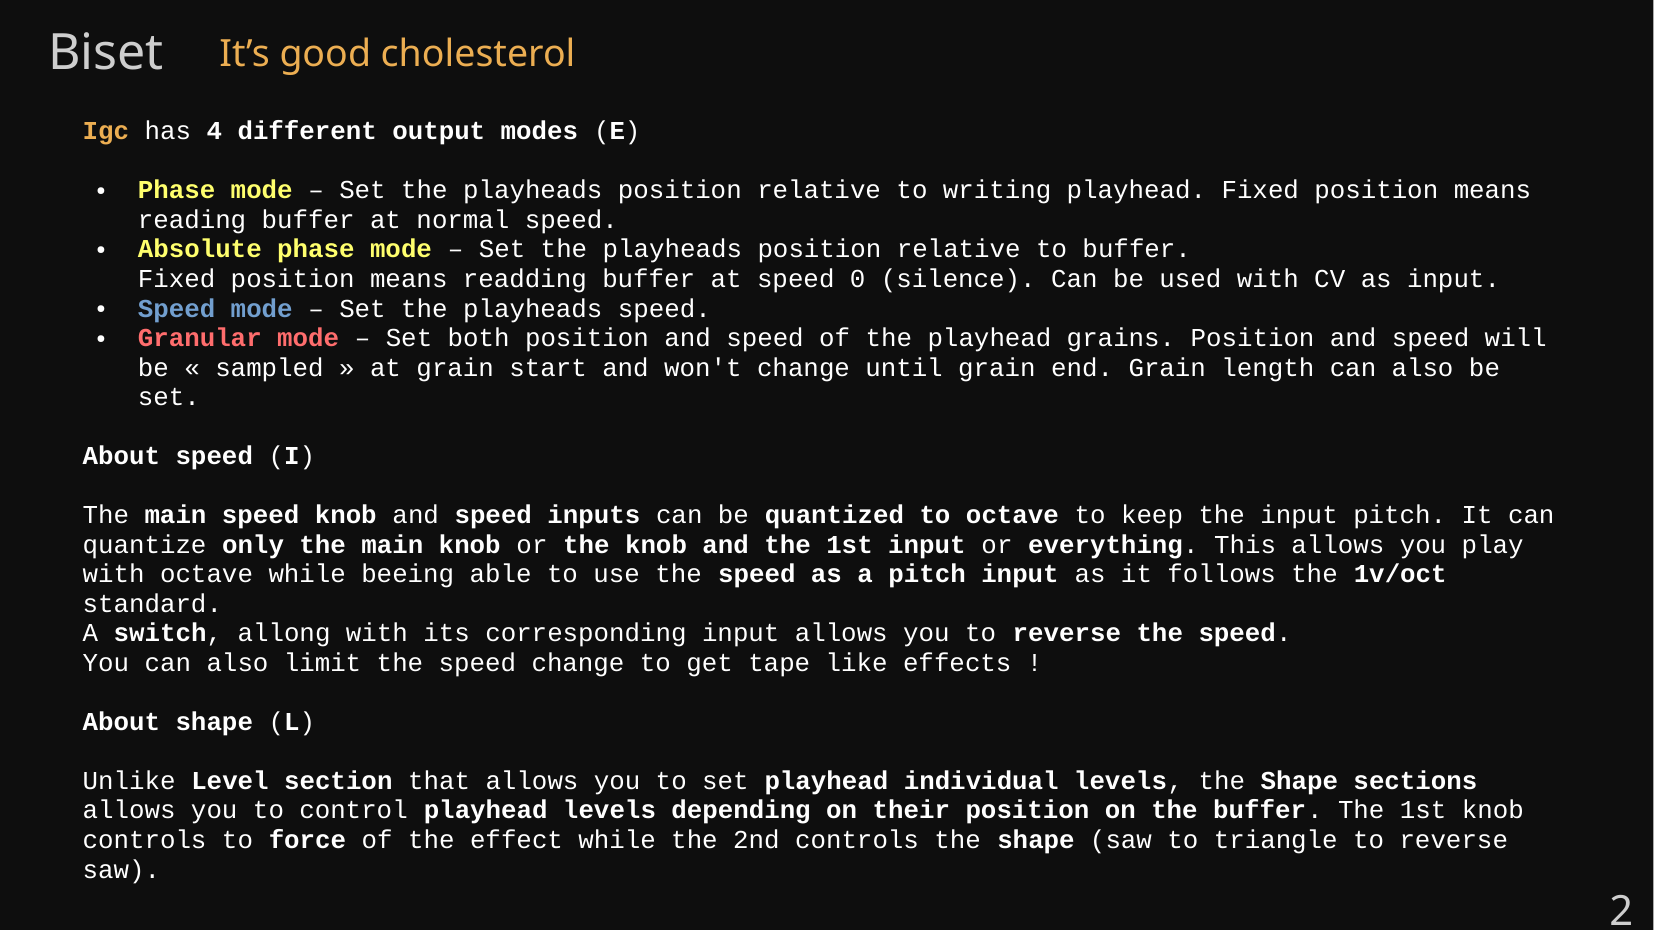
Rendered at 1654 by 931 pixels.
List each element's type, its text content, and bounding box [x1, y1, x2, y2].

text_box It’s good cholesterol [204, 19, 817, 125]
list Igc has 4 different output modes (E) Phase mode – Set the playheads position relative to writing playhead. Fixed position means reading buffer at normal speed. Absolute phase mode – Set the playheads position relative to buffer. Fixed position means readding buffer at speed 0 (silence). Can be used with CV as input. Speed mode – Set the playheads speed. Granular mode – Set both position and speed of the playhead grains. Position and speed will be « sampled » at grain start and won't change until grain end. Grain length can also be set. About speed (I) The main speed knob and speed inputs can be quantized to octave to keep the input pitch. It can quantize only the main knob or the knob and the 1st input or everything. This allows you play with octave while beeing able to use the speed as a pitch input as it follows the 1v/oct standard. A switch, allong with its corresponding input allows you to reverse the speed. You can also limit the speed change to get tape like effects ! About shape (L) Unlike Level section that allows you to set playhead individual levels, the Shape sections allows you to control playhead levels depending on their position on the buffer. The 1st knob controls to force of the effect while the 2nd controls the shape (saw to triangle to reverse saw). [82, 118, 1571, 886]
title Biset [5, 23, 207, 77]
text_box 2 [1594, 873, 1654, 931]
